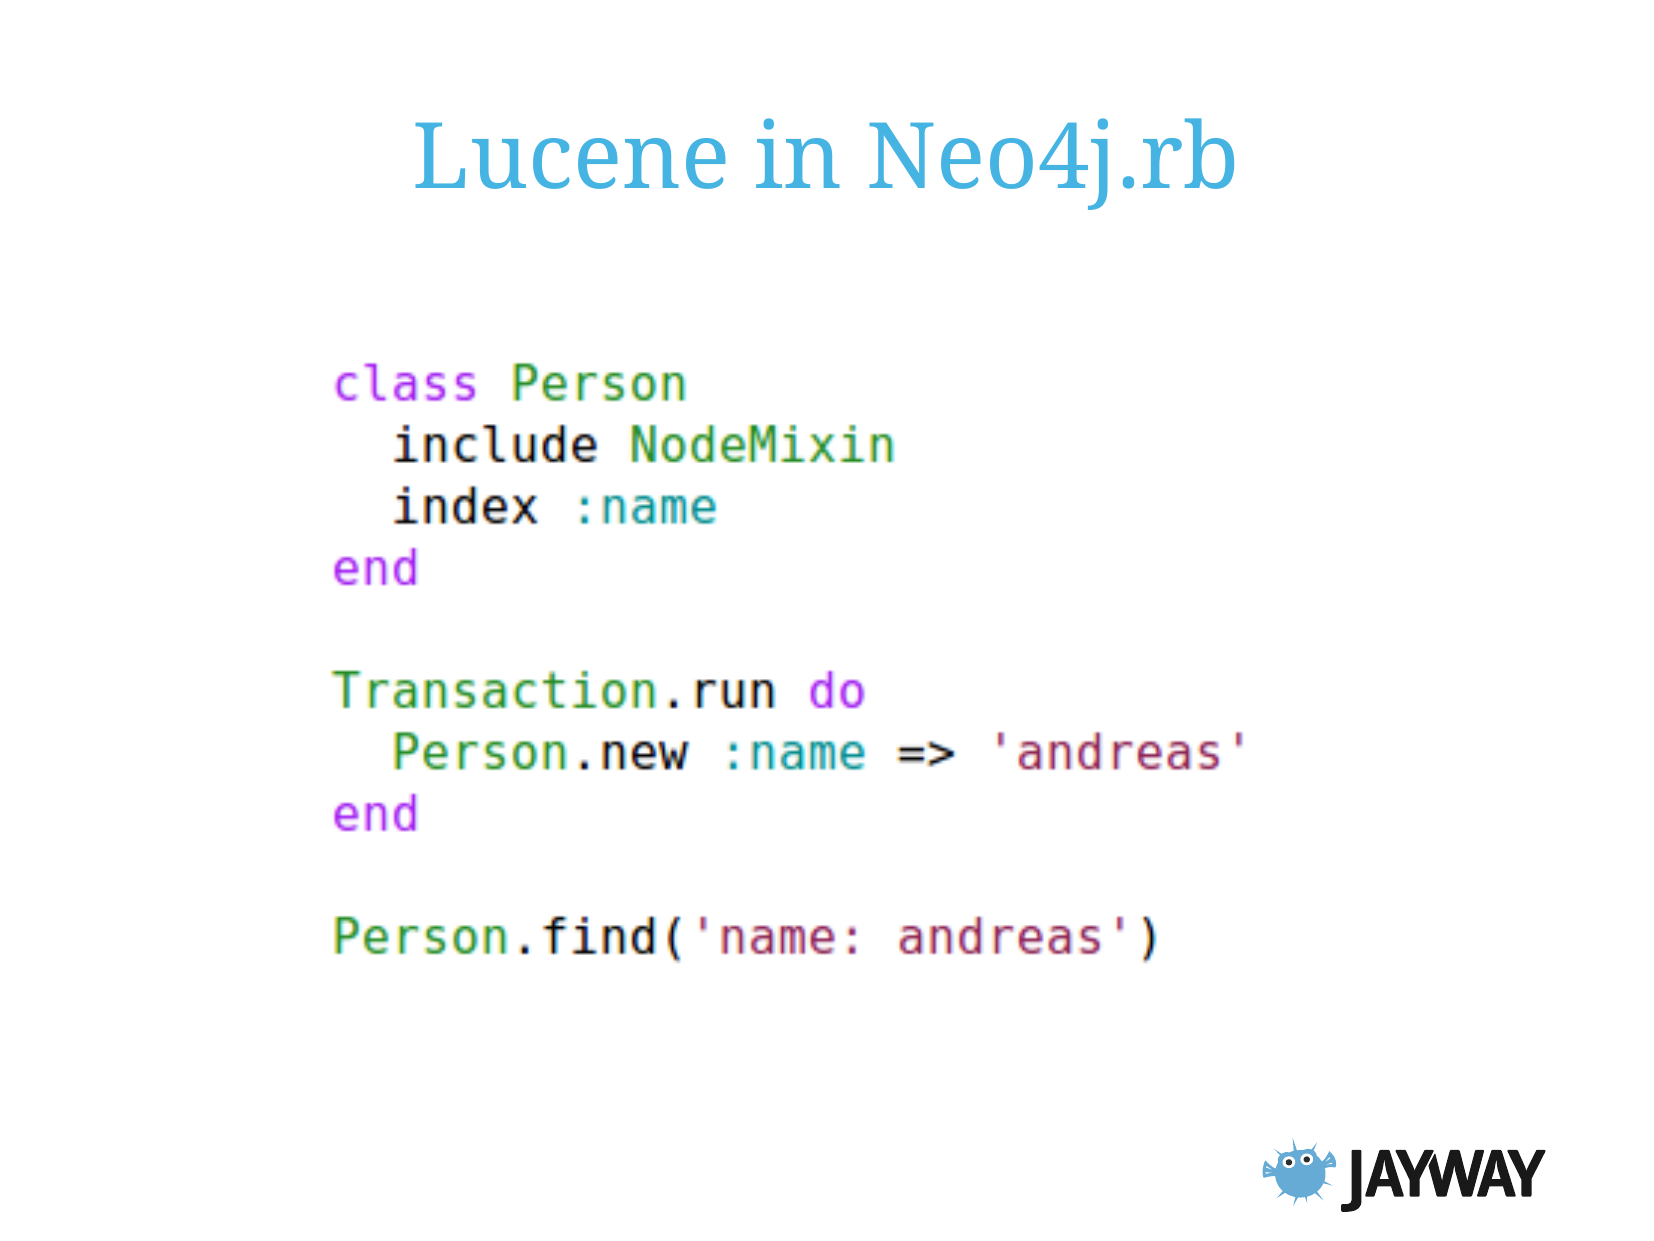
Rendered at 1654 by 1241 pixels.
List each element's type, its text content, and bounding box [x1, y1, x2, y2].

picture [300, 337, 1276, 1051]
title Lucene in Neo4j.rb [82, 49, 1571, 257]
